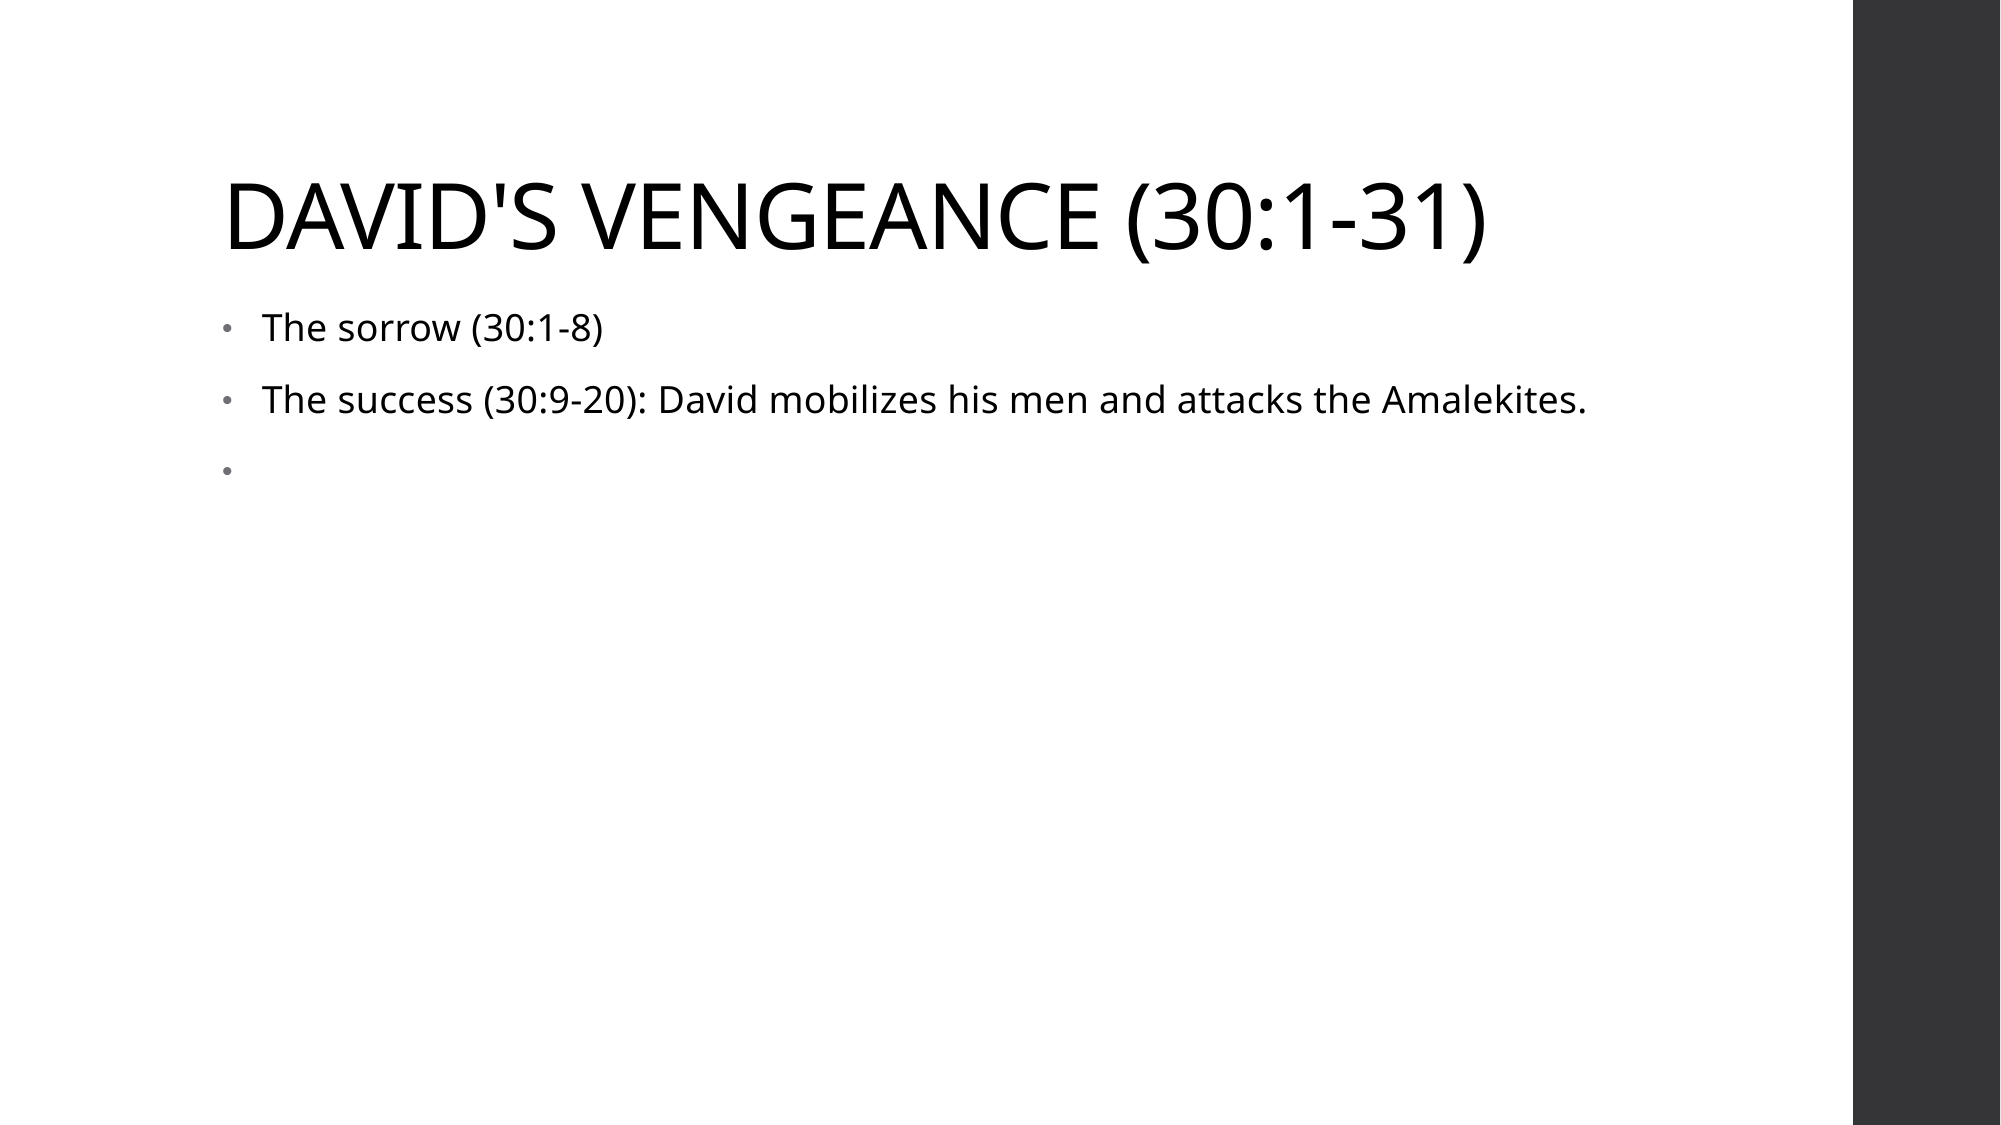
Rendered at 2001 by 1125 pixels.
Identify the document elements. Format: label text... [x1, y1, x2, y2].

title DAVID'S VENGEANCE (30:1-31) [206, 60, 1797, 278]
list The sorrow (30:1-8) The success (30:9-20): David mobilizes his men and attacks the Amalekites. [206, 299, 1617, 1014]
